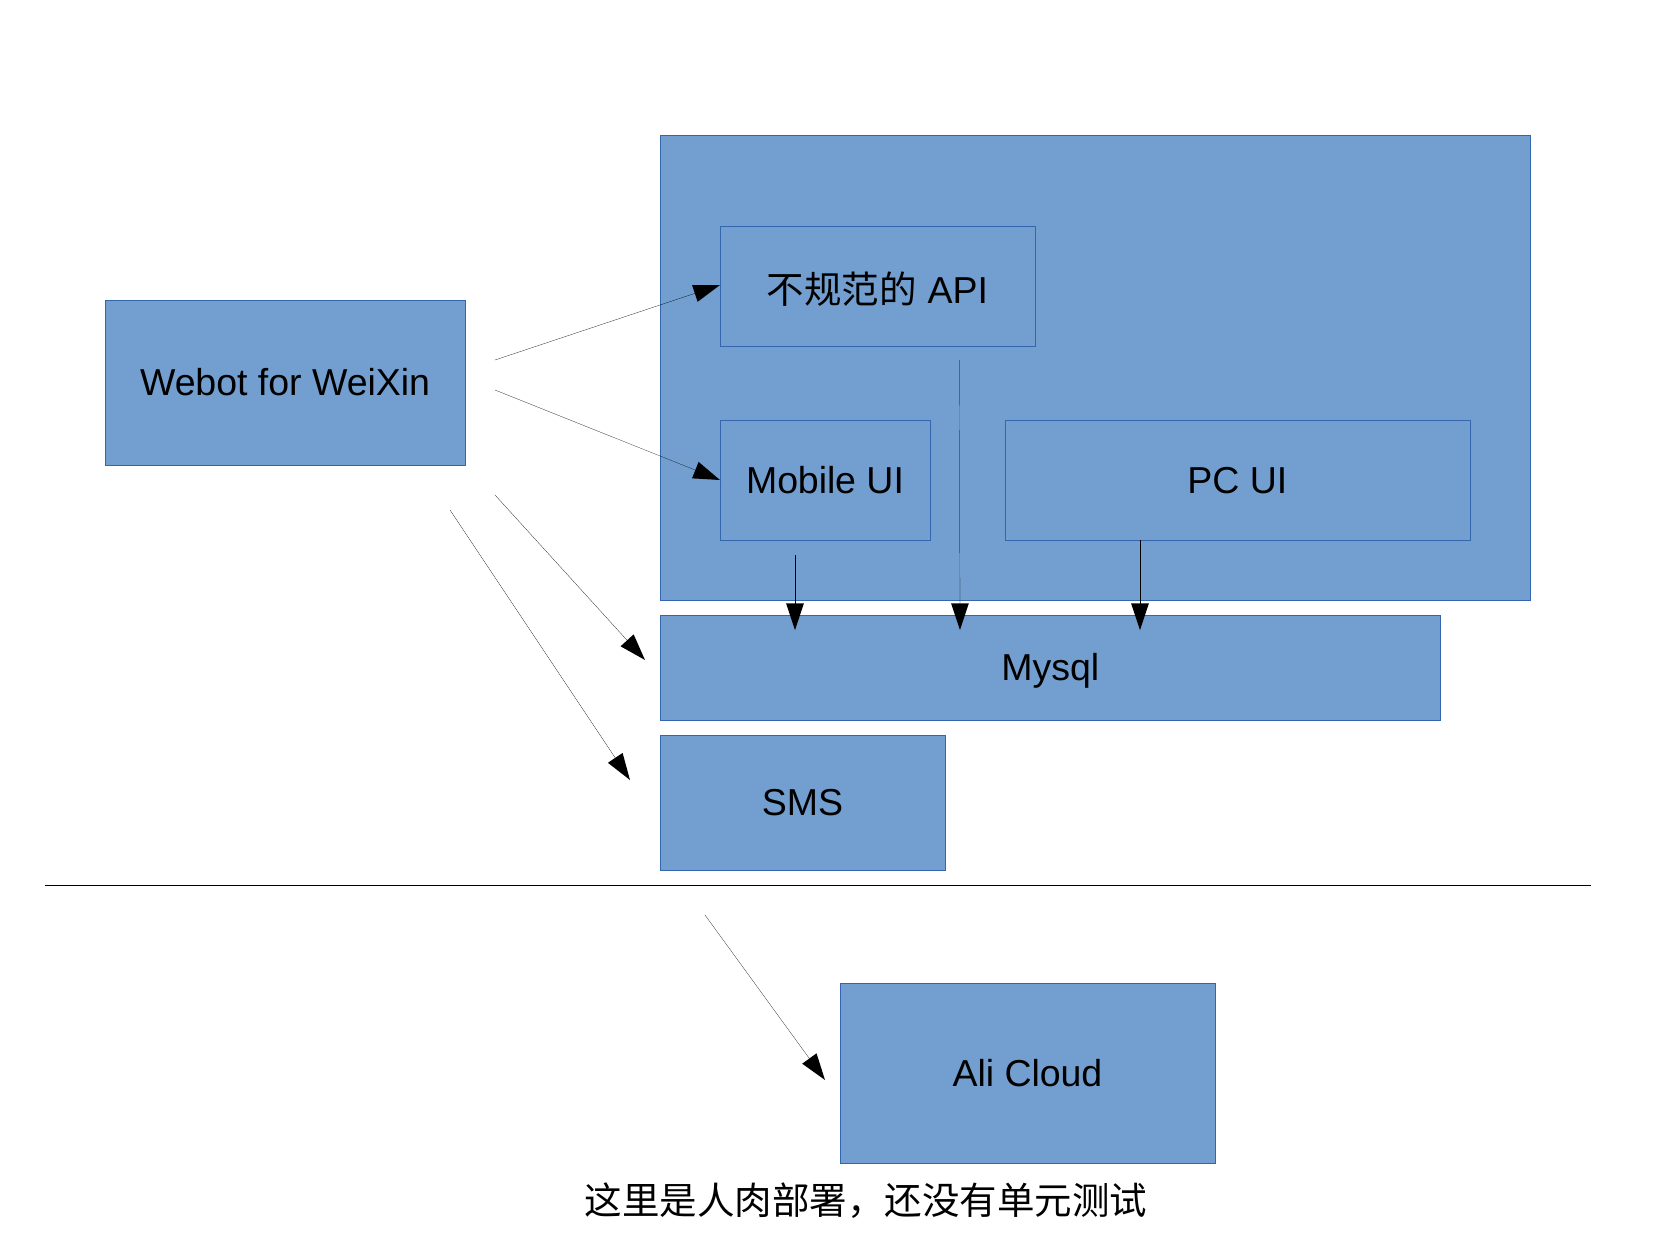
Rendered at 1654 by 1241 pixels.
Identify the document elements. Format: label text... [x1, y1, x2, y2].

text_box SMS [660, 735, 946, 871]
text_box 这里是人肉部署，还没有单元测试 [570, 1163, 1163, 1227]
text_box Ali Cloud [840, 983, 1216, 1164]
text_box Mobile UI [720, 420, 931, 541]
text_box [660, 135, 1531, 601]
text_box Webot for WeiXin [105, 300, 466, 466]
text_box 不规范的API [720, 226, 1036, 347]
text_box PC UI [1005, 420, 1471, 541]
text_box Mysql [660, 615, 1441, 721]
